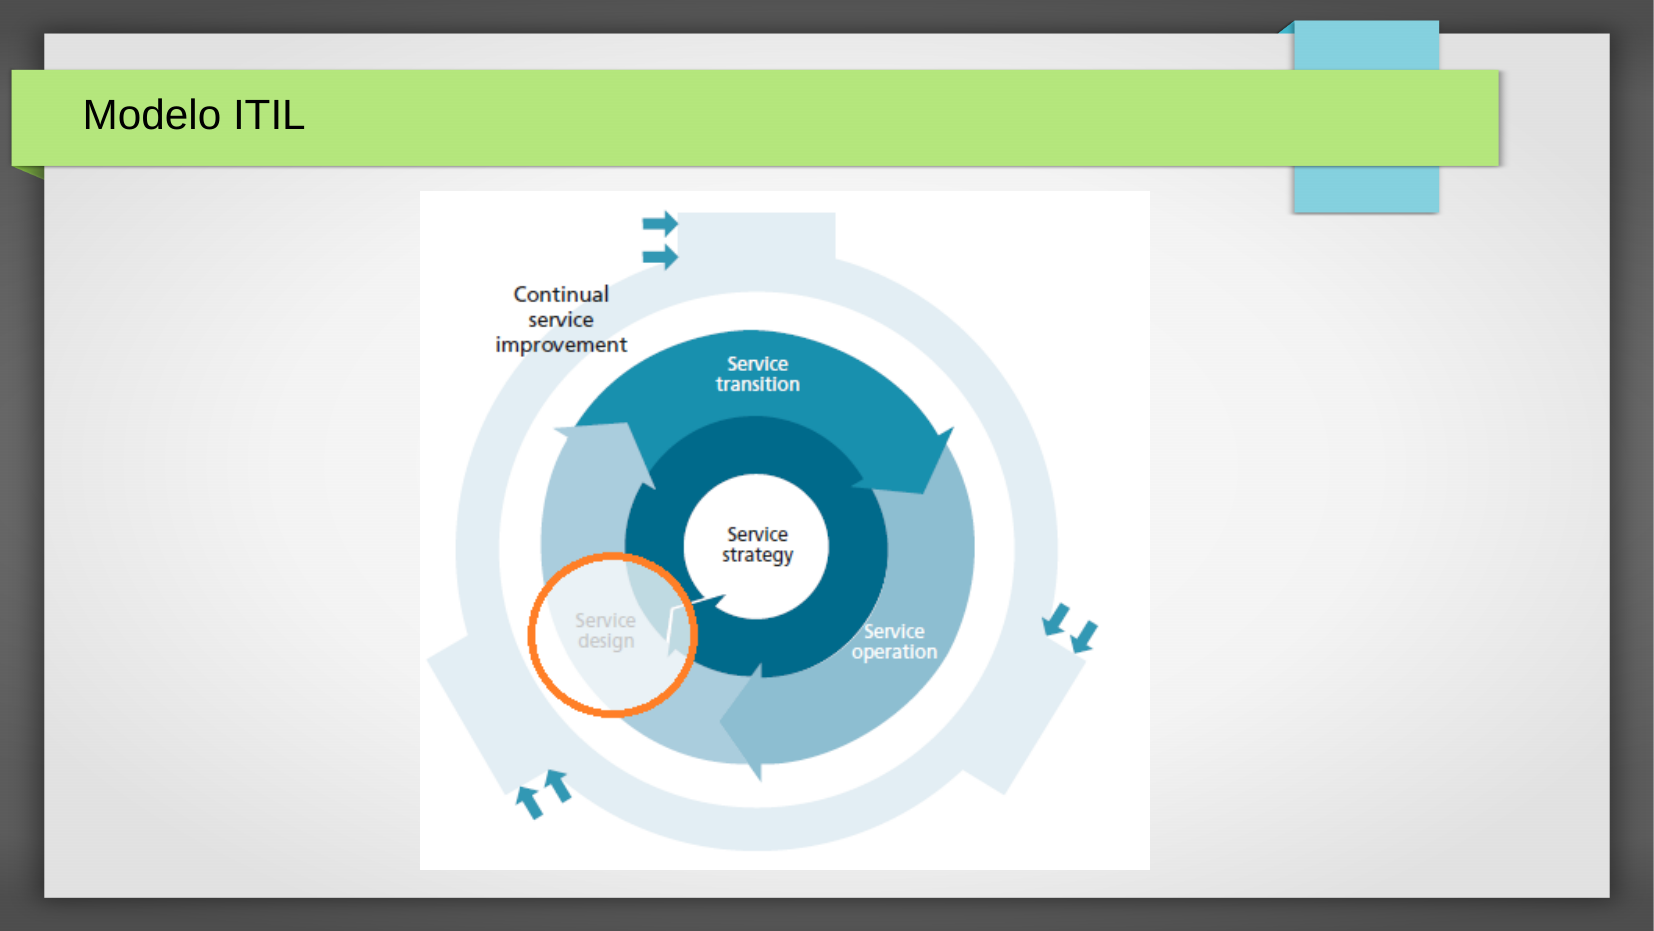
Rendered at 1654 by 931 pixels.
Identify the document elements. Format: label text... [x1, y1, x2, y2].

picture [0, 0, 1654, 931]
title Modelo ITIL [82, 70, 1264, 160]
